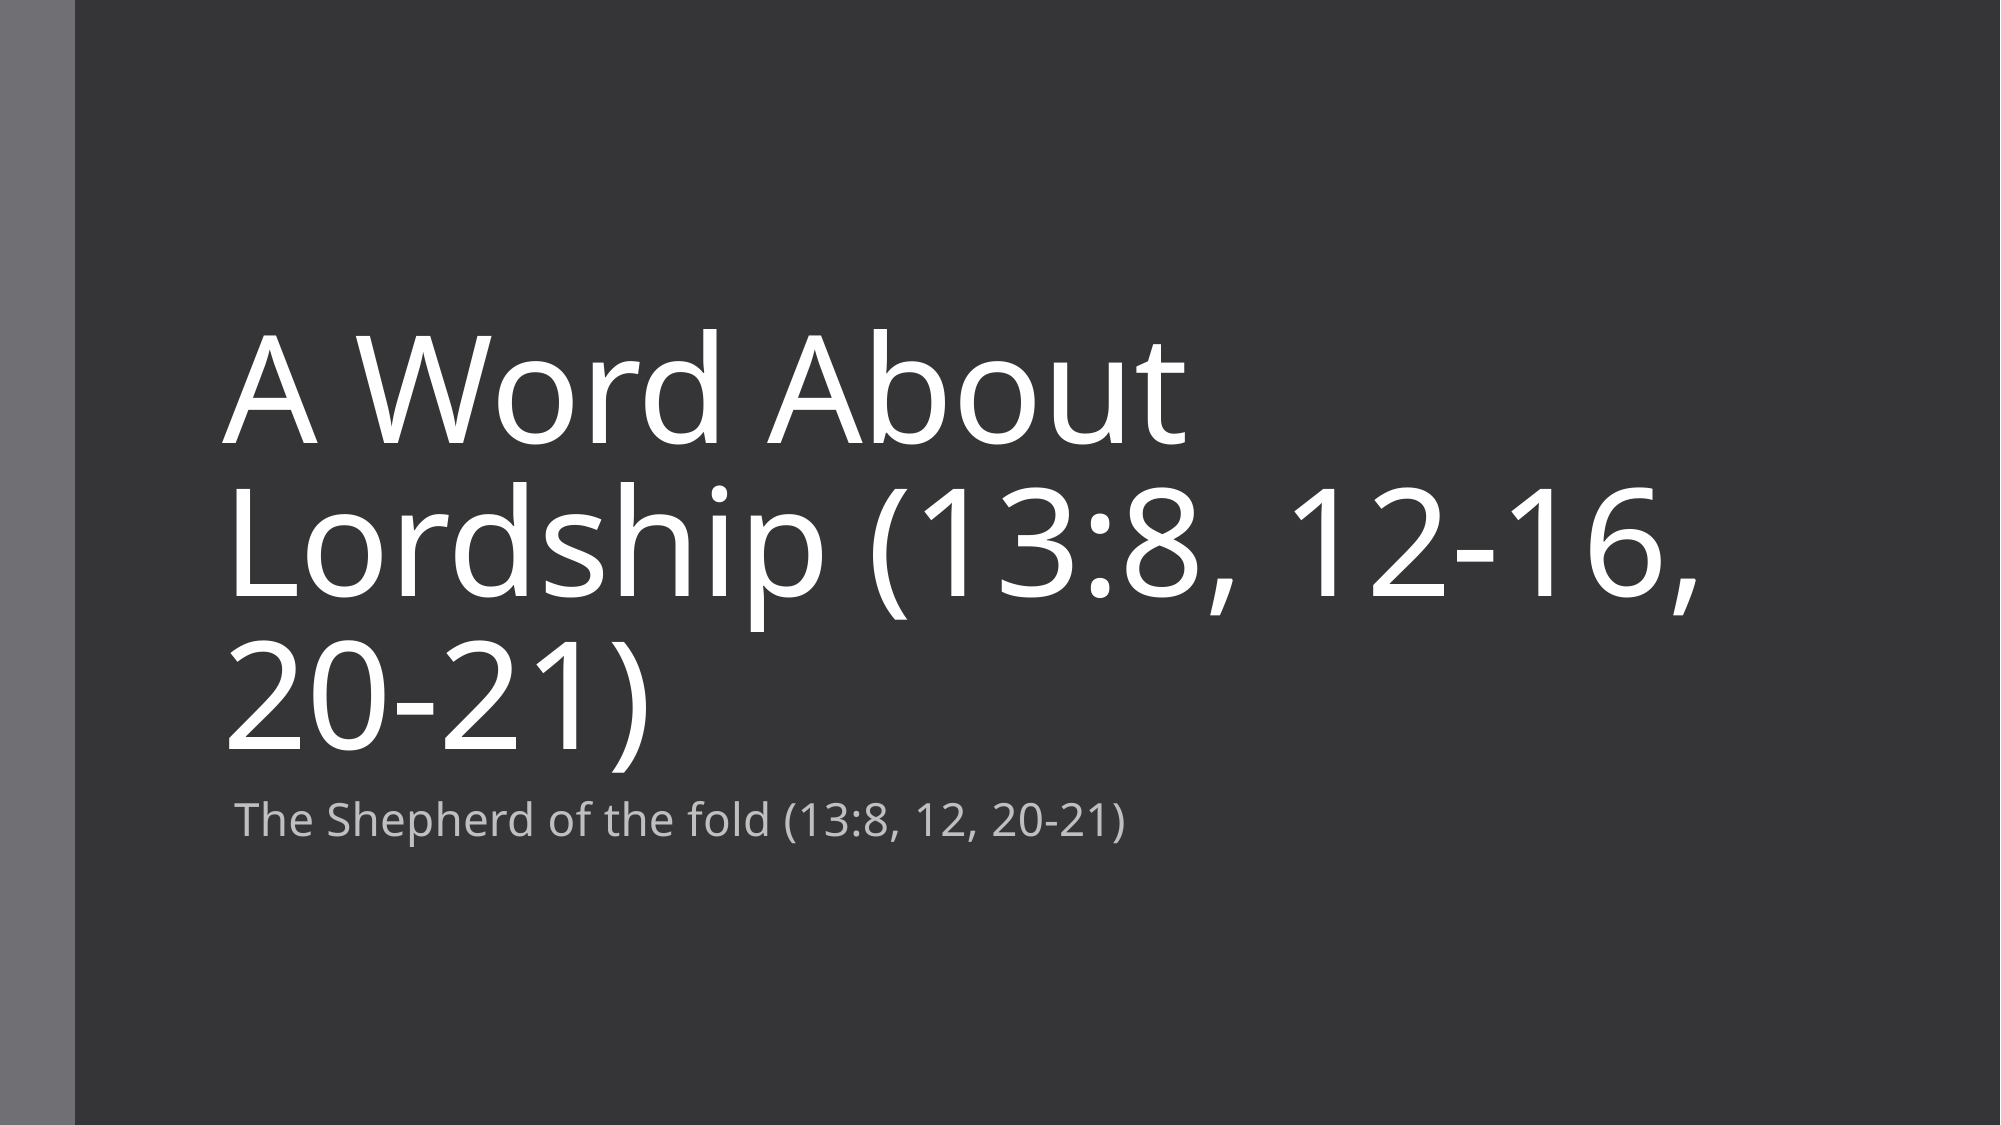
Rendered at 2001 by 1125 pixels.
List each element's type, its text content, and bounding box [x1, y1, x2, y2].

title A Word About Lordship (13:8, 12-16, 20-21) [206, 124, 1752, 787]
subtitle The Shepherd of the fold (13:8, 12, 20-21) [206, 787, 1752, 1066]
